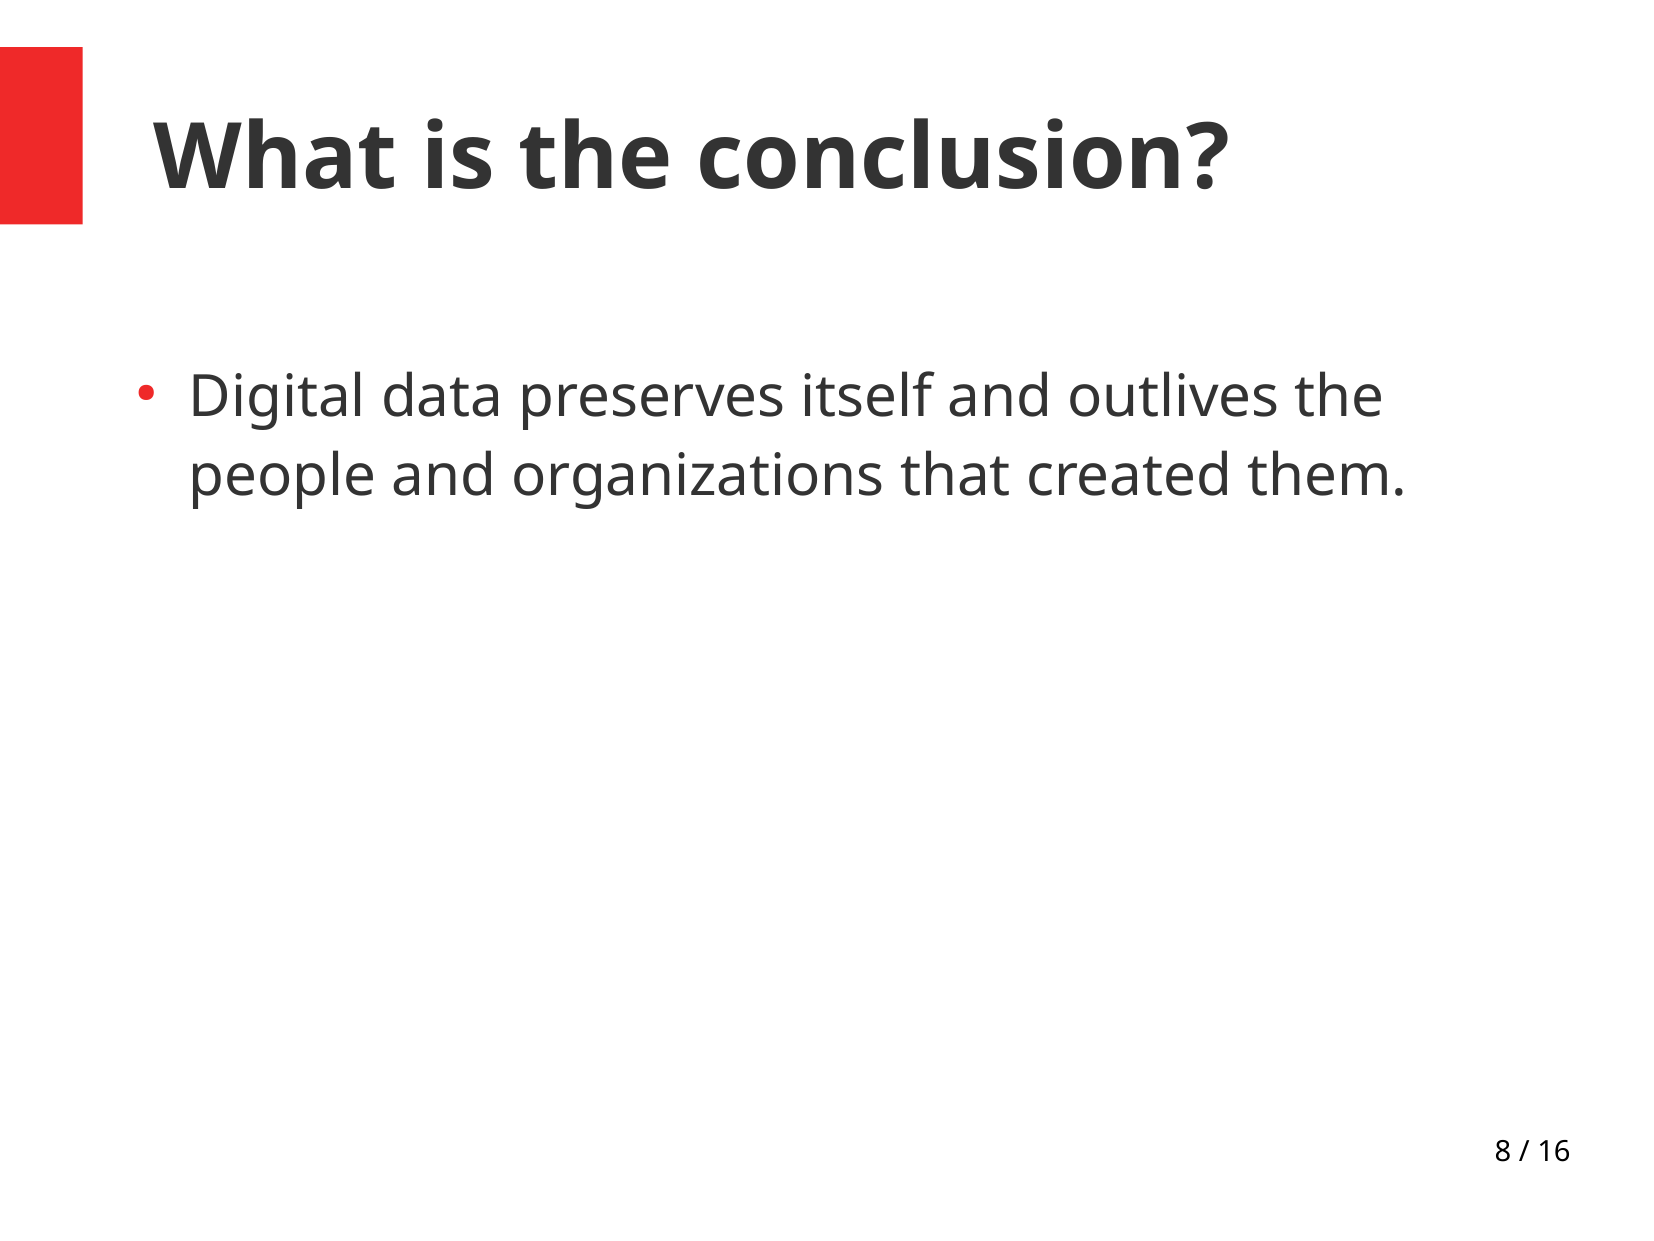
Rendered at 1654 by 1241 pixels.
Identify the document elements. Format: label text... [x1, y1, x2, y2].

list Digital data preserves itself and outlives the people and organizations that created them. [118, 354, 1536, 1074]
title What is the conclusion? [118, 49, 1571, 257]
